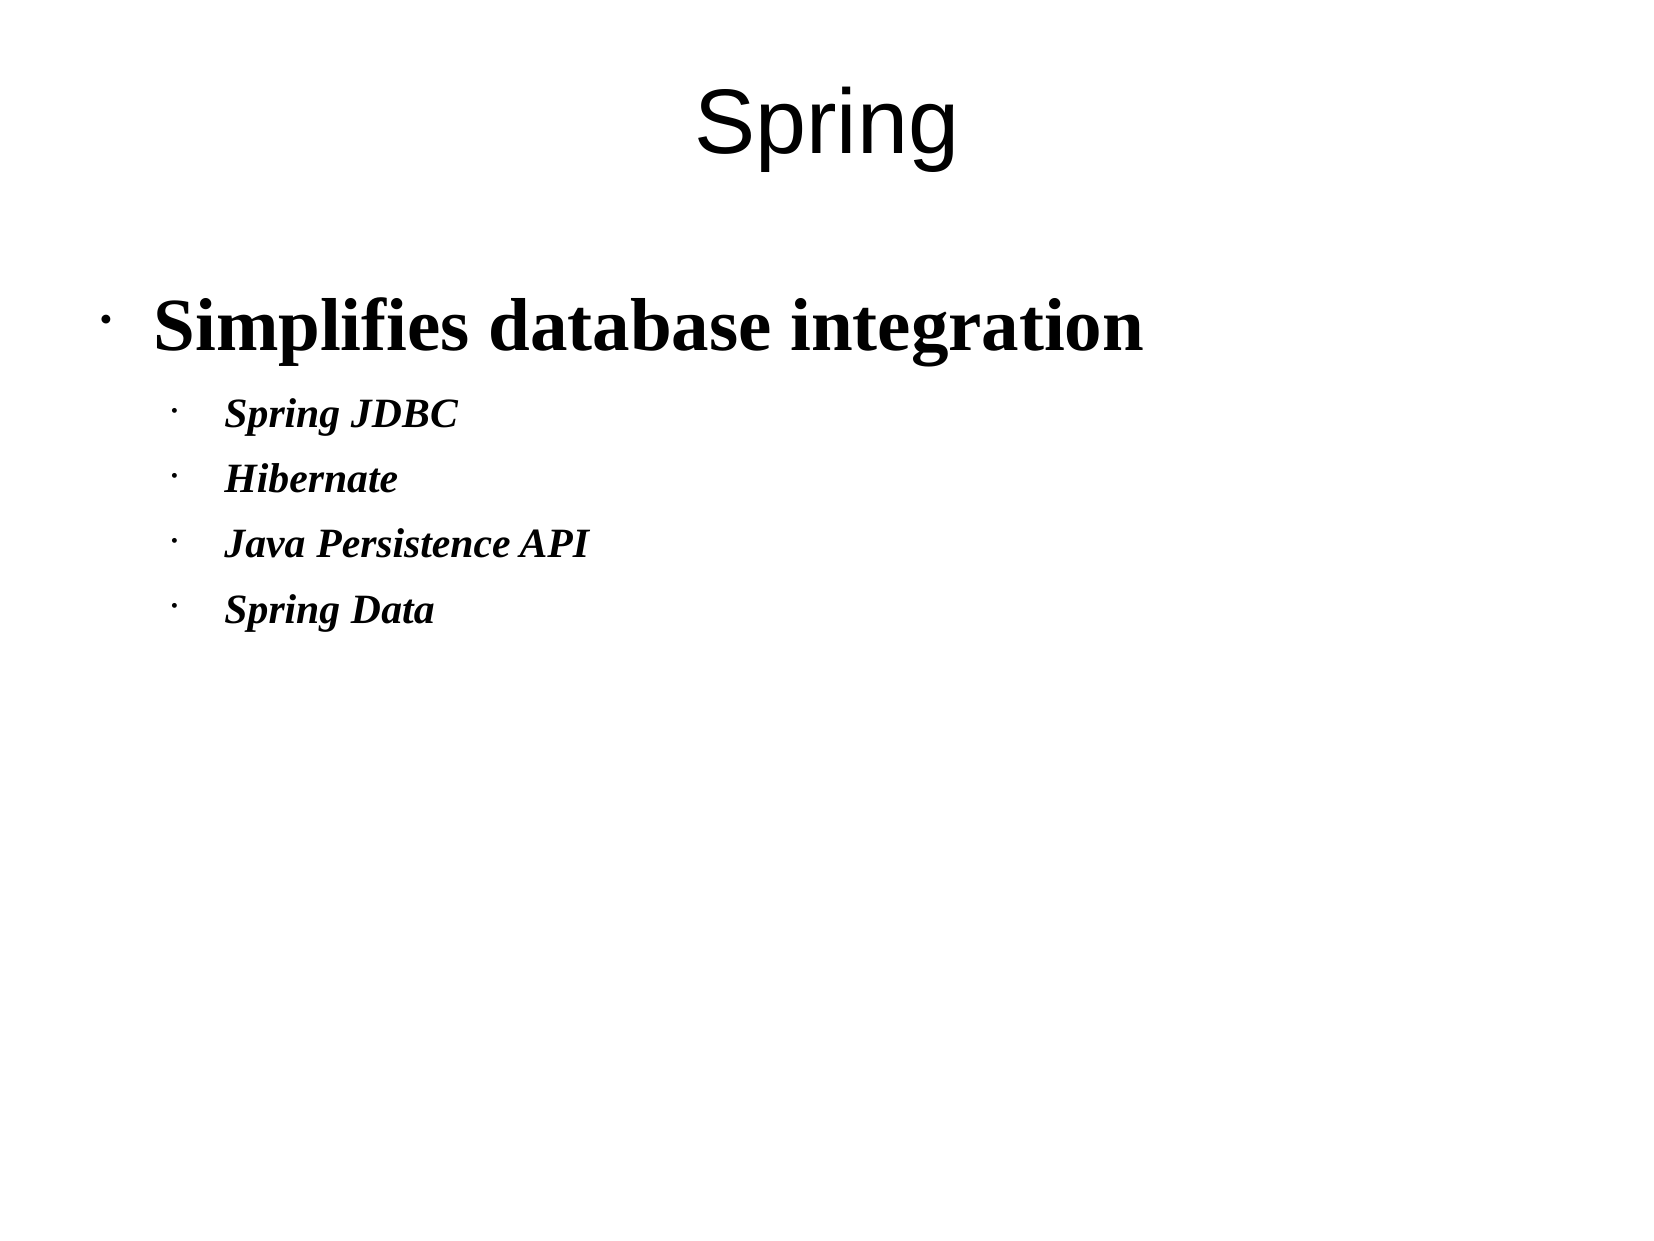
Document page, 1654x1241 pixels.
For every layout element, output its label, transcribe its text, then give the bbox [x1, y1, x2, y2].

title Spring [82, 49, 1571, 196]
list Simplifies database integration Spring JDBC Hibernate Java Persistence API Spring Data [82, 290, 1538, 1010]
